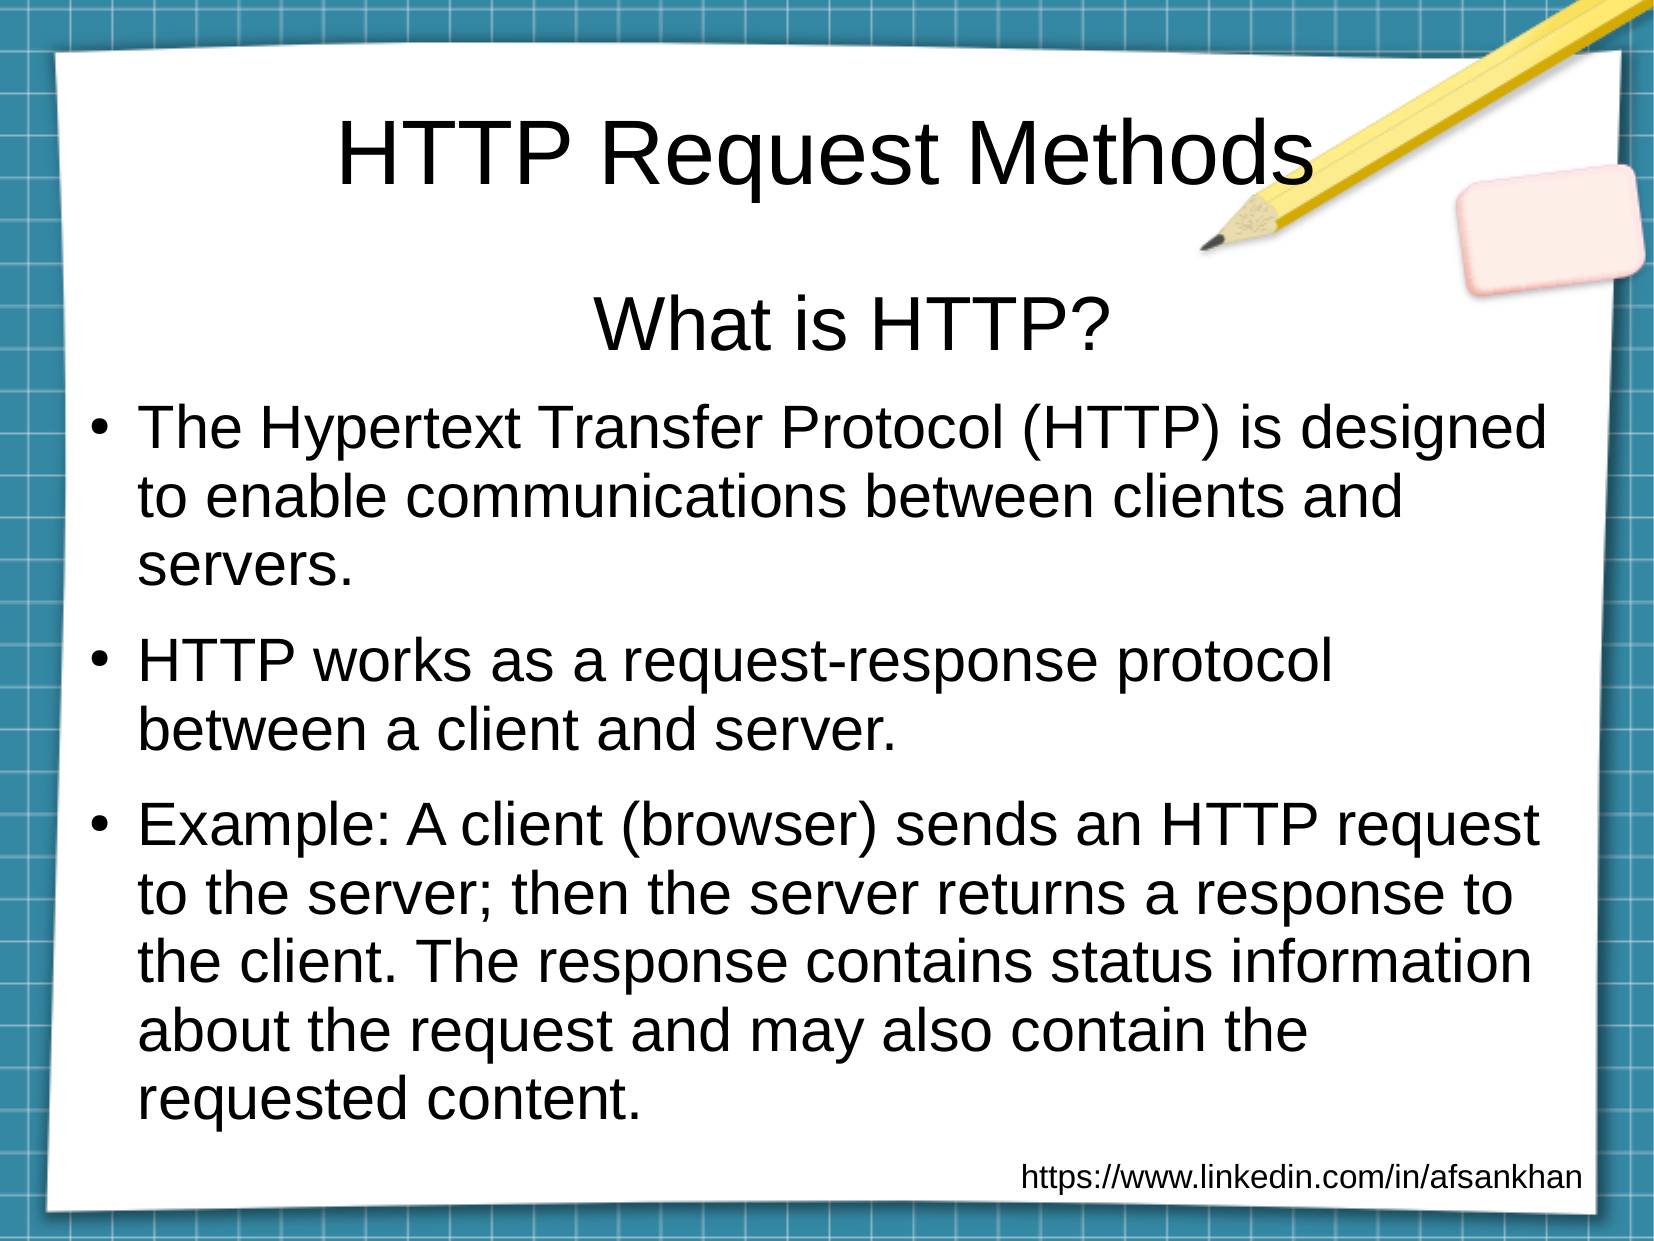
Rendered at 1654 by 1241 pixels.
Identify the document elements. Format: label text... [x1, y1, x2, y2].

list What is HTTP? The Hypertext Transfer Protocol (HTTP) is designed to enable communications between clients and servers. HTTP works as a request-response protocol between a client and server. Example: A client (browser) sends an HTTP request to the server; then the server returns a response to the client. The response contains status information about the request and may also contain the requested content. [72, 280, 1561, 1143]
picture [0, 0, 1654, 1241]
title HTTP Request Methods [82, 49, 1571, 257]
text_box https://www.linkedin.com/in/afsankhan [1006, 1151, 1600, 1203]
